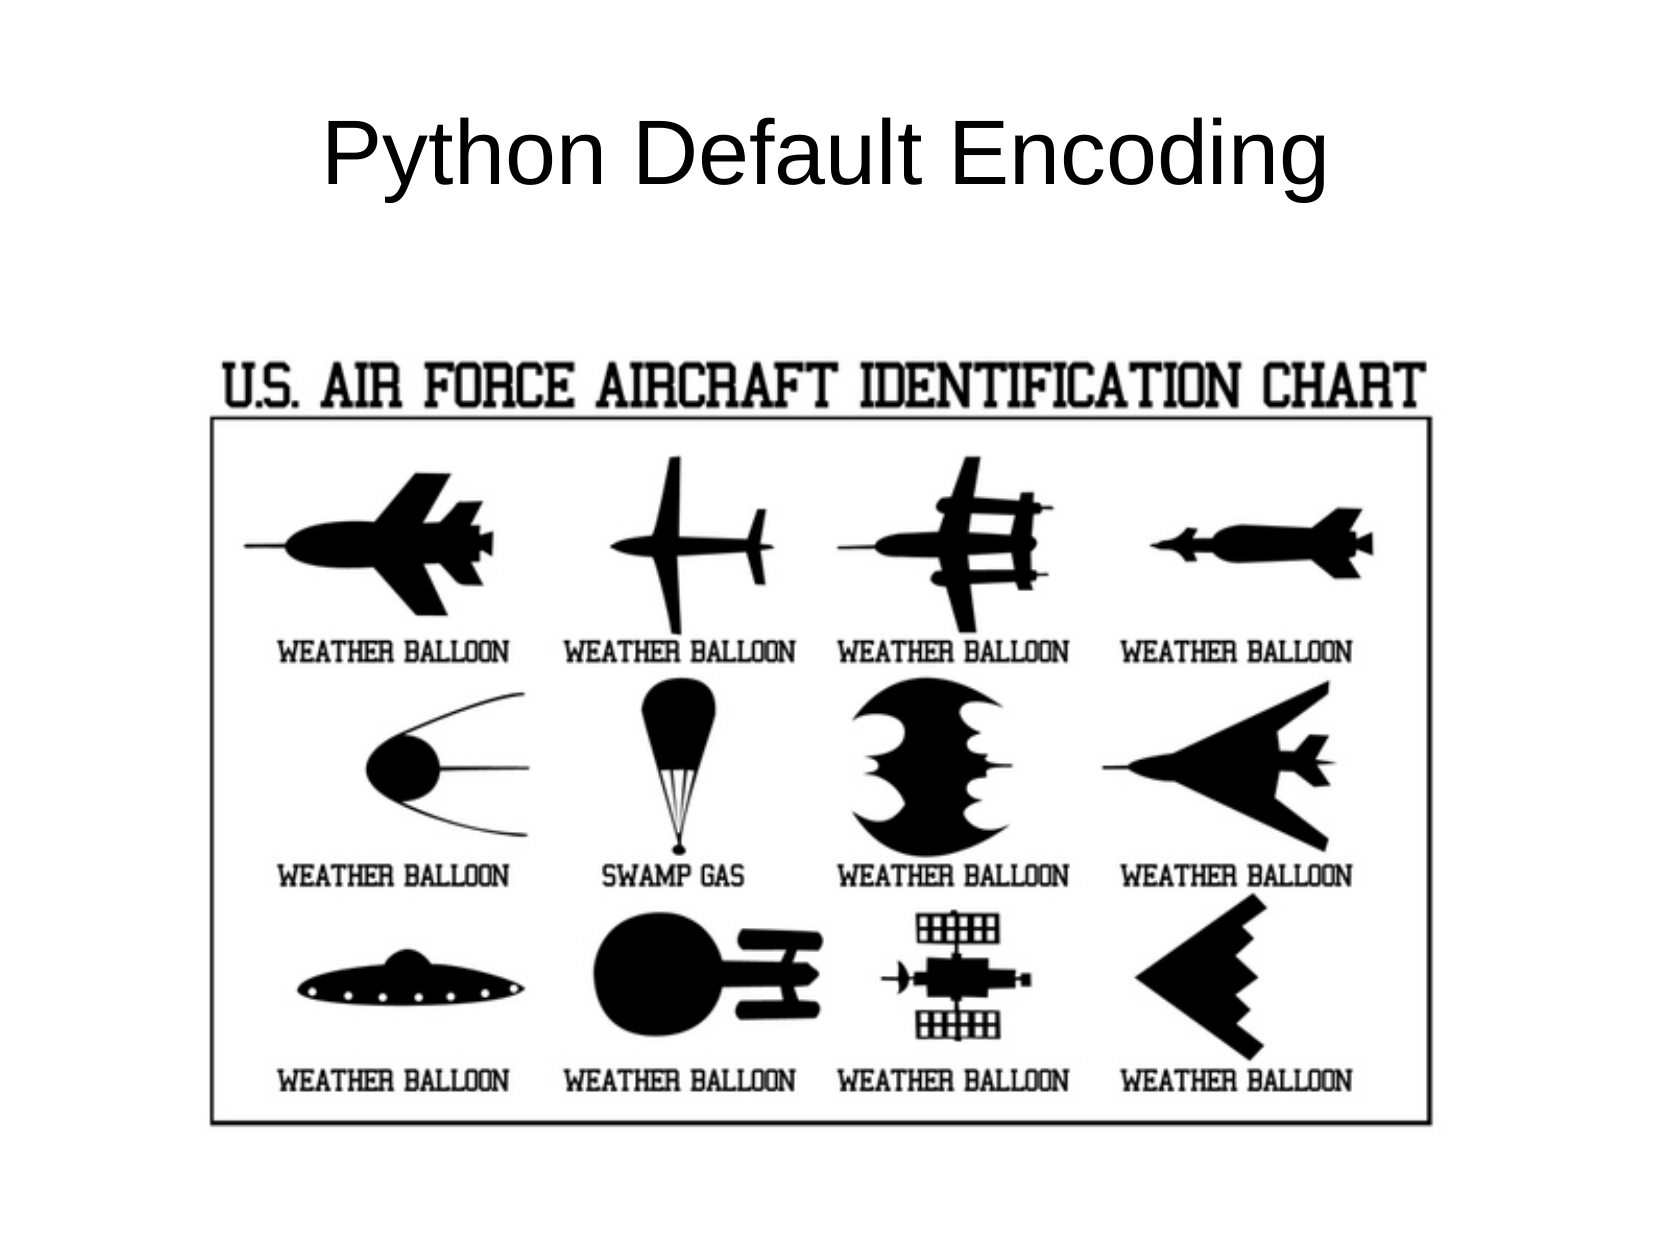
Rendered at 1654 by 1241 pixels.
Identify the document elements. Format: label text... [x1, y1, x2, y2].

title Python Default Encoding [82, 49, 1571, 257]
picture [198, 353, 1450, 1142]
